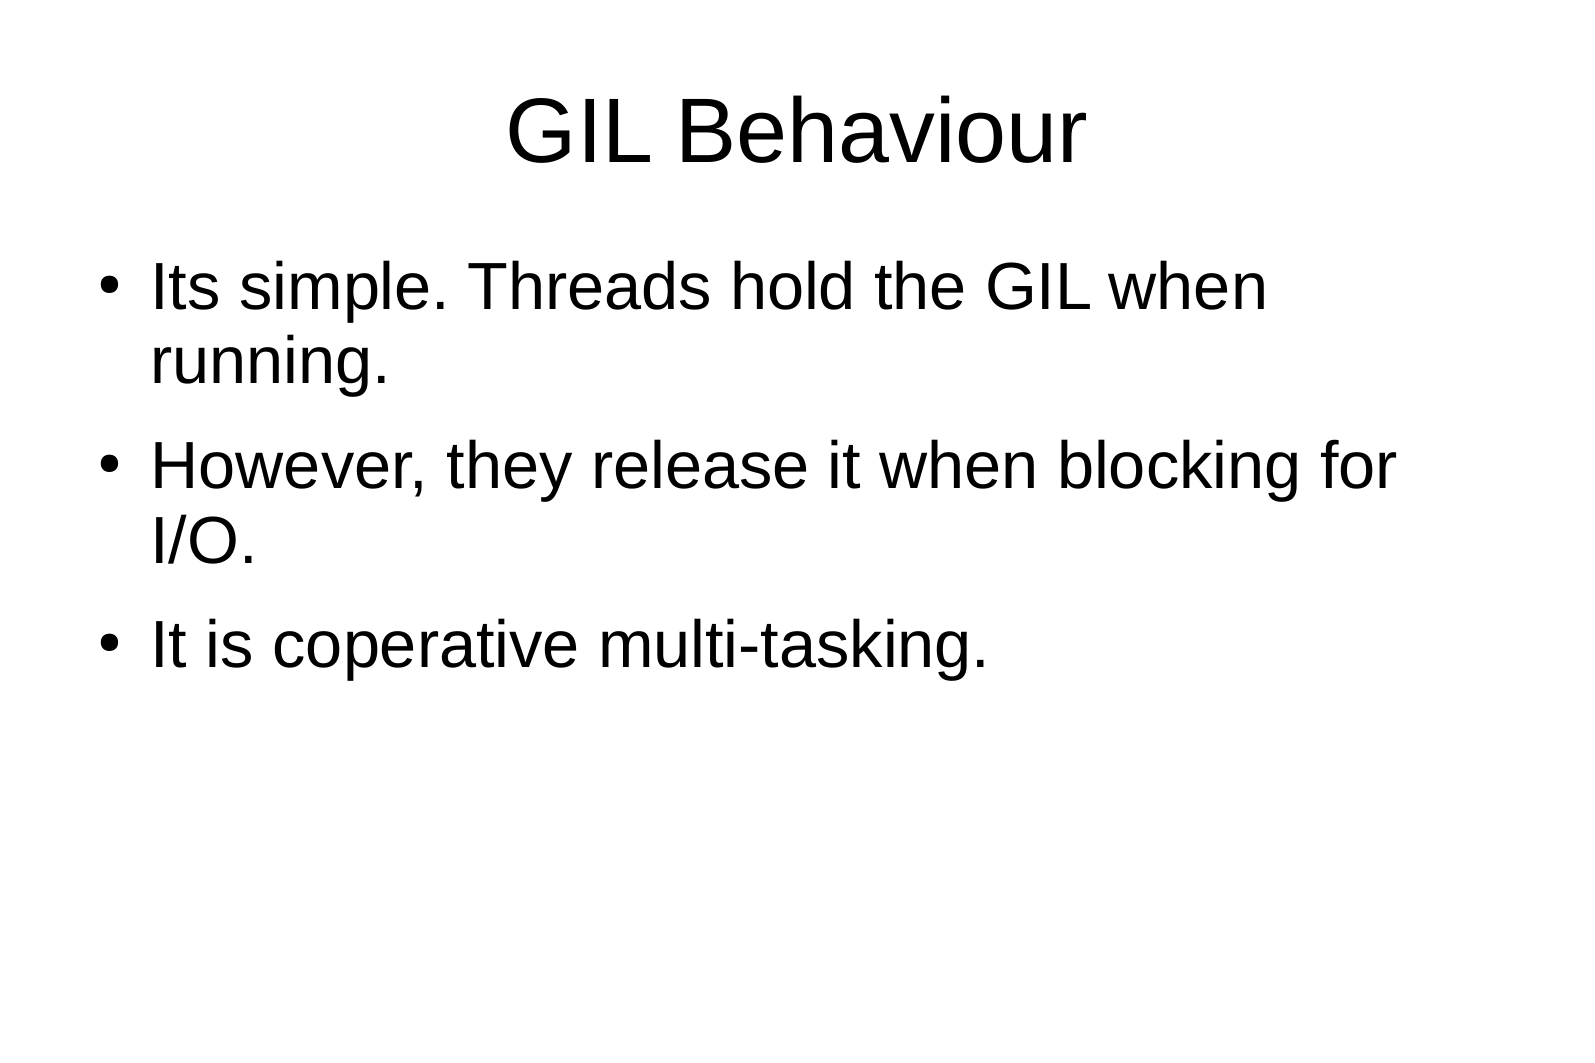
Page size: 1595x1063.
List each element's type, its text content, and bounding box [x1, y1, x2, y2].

title GIL Behaviour [79, 49, 1515, 213]
list Its simple. Threads hold the GIL when running. However, they release it when blocking for I/O. It is coperative multi-tasking. [79, 248, 1515, 951]
